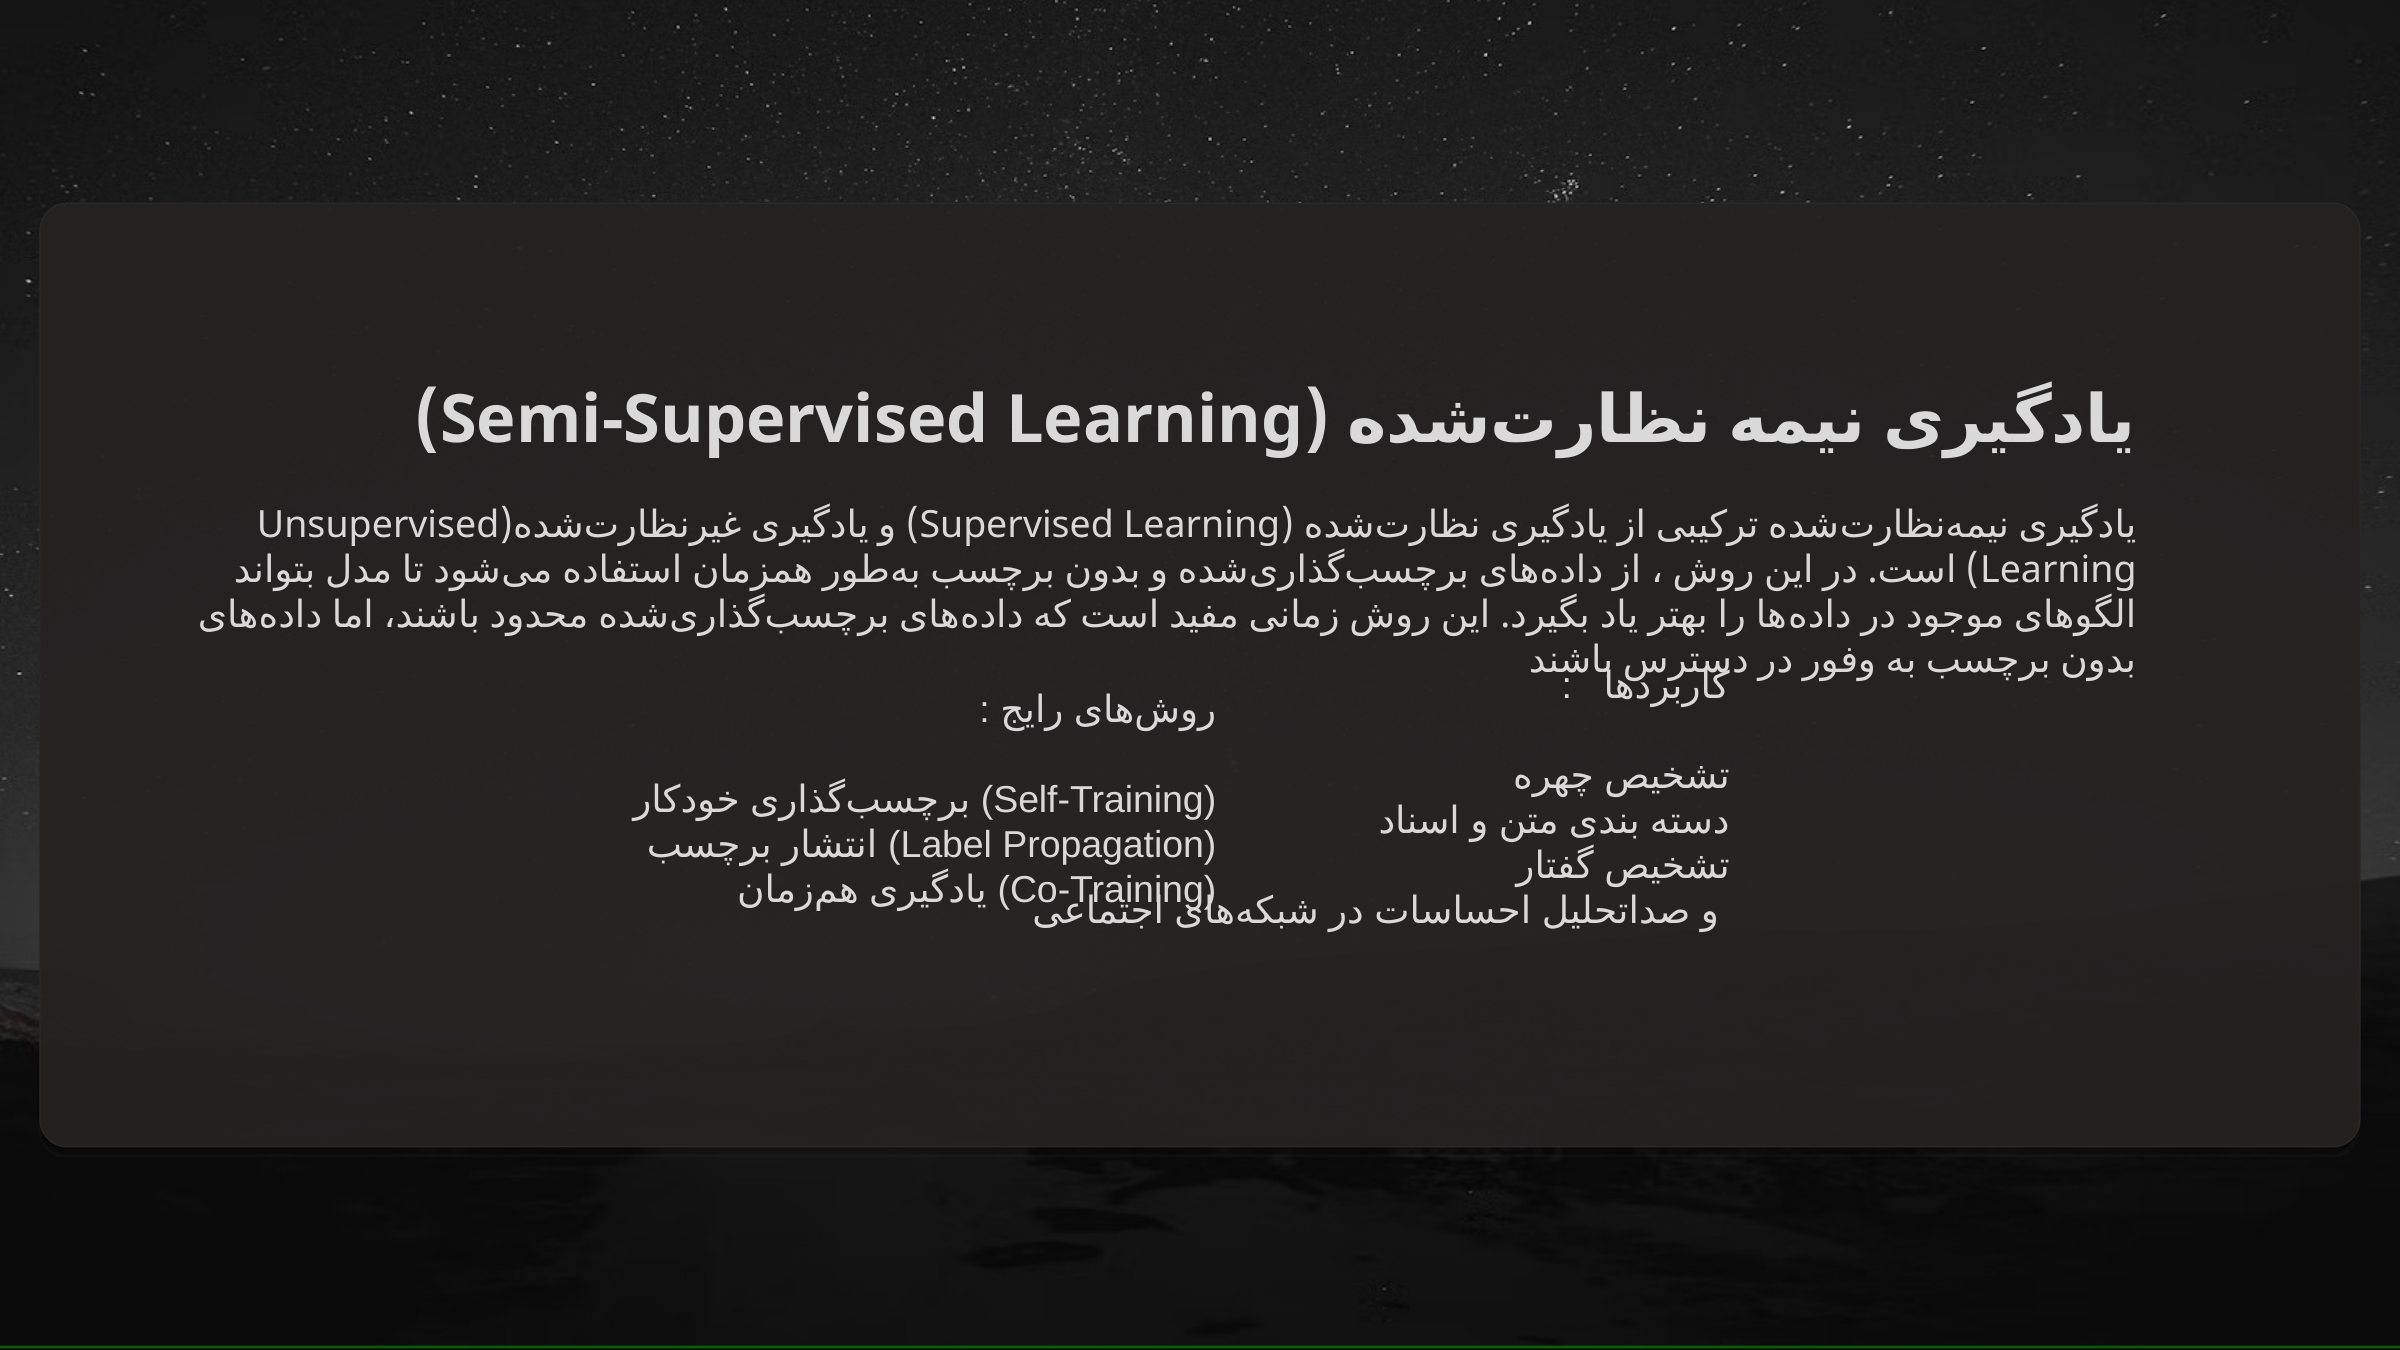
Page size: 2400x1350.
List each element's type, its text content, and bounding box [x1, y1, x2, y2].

text_box [39, 203, 2360, 1147]
text_box روش‌های رایج : برچسب‌گذاری خودکار (Self-Training) انتشار برچسب (Label Propagation) یادگیری هم‌زمان (Co-Training) [618, 678, 1231, 918]
text_box کاربردها : تشخیص چهره دسته ‌بندی متن و اسناد تشخیص گفتار و صداتحلیل احساسات در شبکه‌های اجتماعی [1017, 654, 2217, 939]
text_box یادگیری نیمه ‌نظارت‌شده (Semi-Supervised Learning) یادگیری نیمه‌نظارت‌شده ترکیبی از یادگیری نظارت‌شده (Supervised Learning) و یادگیری غیرنظارت‌شده(Unsupervised Learning) است. در این روش ، از داده‌های برچسب‌گذاری‌شده و بدون برچسب به‌طور همزمان استفاده می‌شود تا مدل بتواند الگوهای موجود در داده‌ها را بهتر یاد بگیرد. این روش زمانی مفید است که داده‌های برچسب‌گذاری‌شده محدود باشند، اما داده‌های بدون برچسب به وفور در دسترس باشند [182, 368, 2218, 646]
